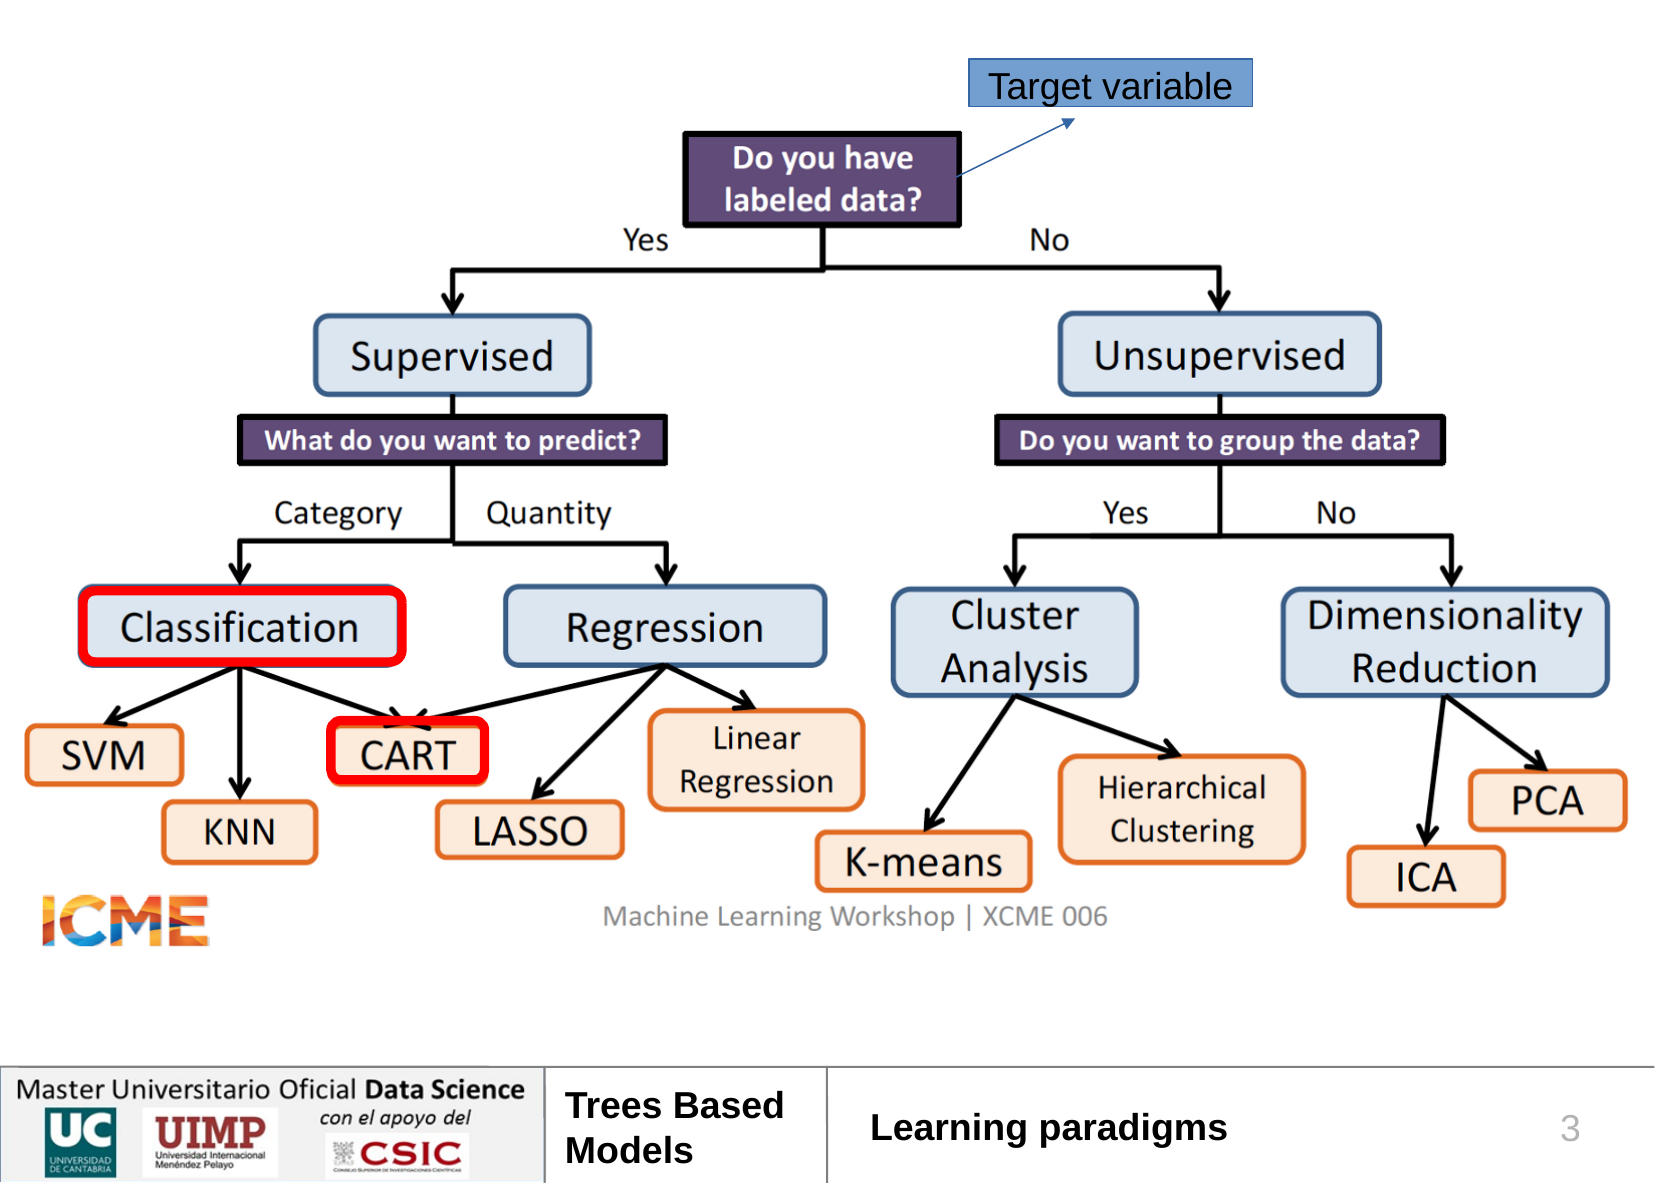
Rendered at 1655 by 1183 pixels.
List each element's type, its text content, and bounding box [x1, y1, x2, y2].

text_box <number> [1473, 1095, 1596, 1159]
text_box Learning paradigms [855, 1095, 1456, 1147]
picture [0, 1068, 543, 1182]
picture [24, 128, 1631, 958]
text_box Target variable [968, 59, 1253, 107]
picture [546, 1068, 550, 1182]
